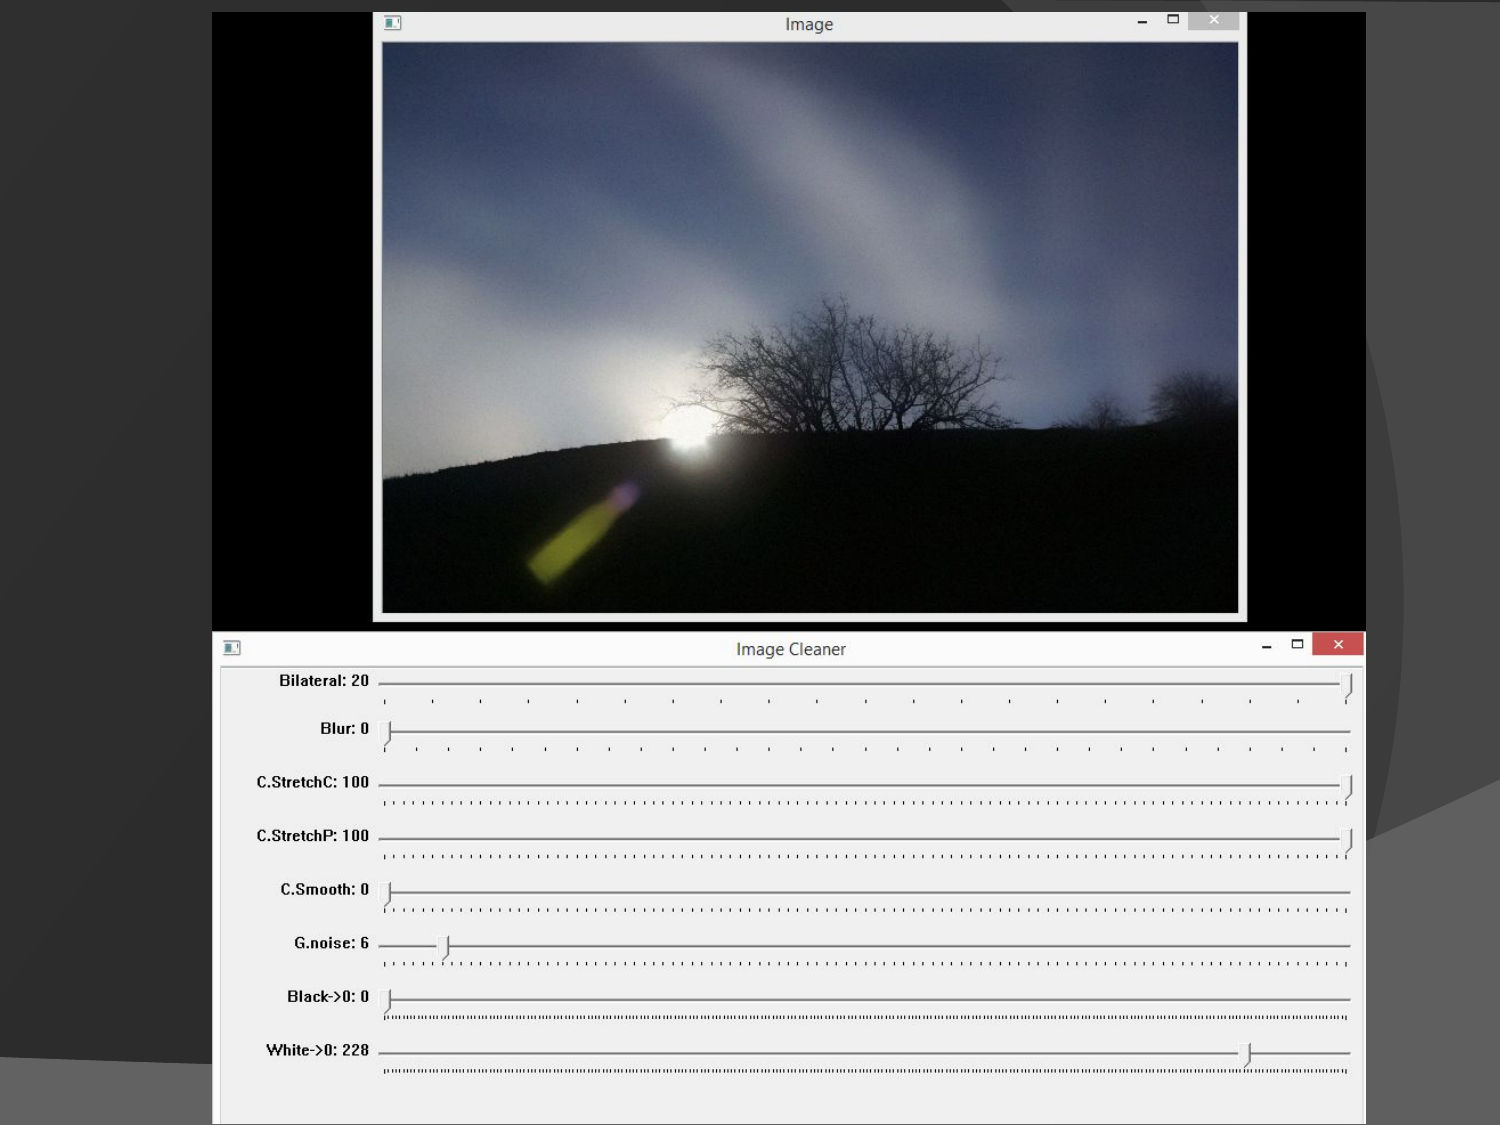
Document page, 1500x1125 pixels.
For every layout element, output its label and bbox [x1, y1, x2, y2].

picture [212, 12, 1366, 1124]
